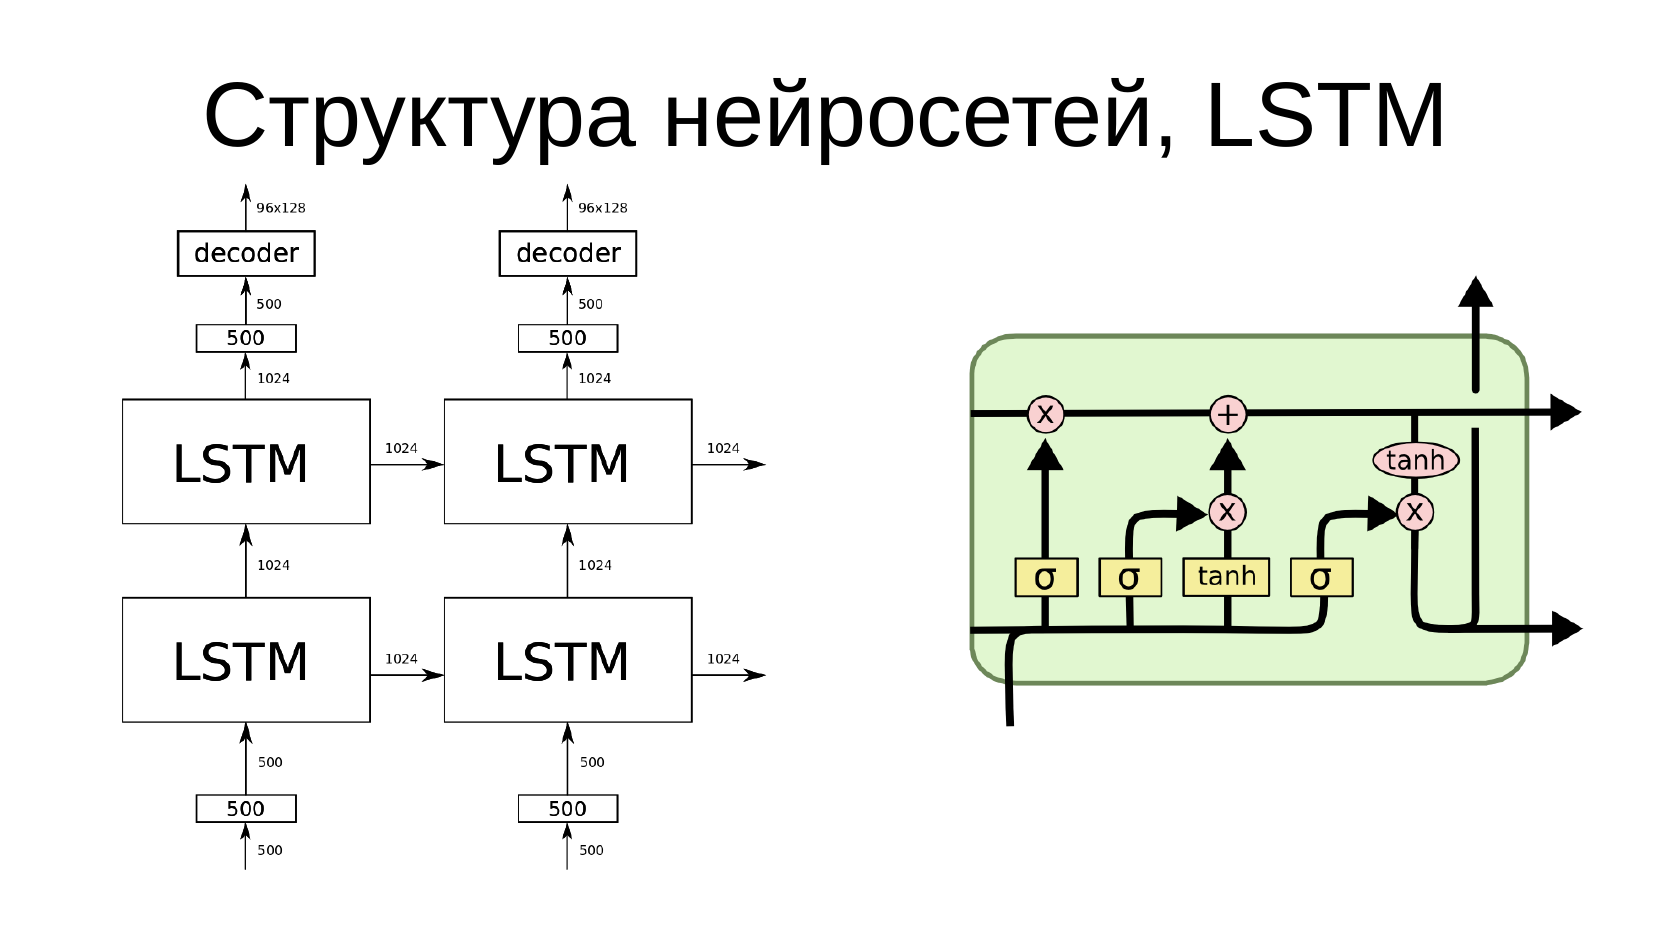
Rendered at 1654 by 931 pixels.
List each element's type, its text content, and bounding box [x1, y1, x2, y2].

picture [960, 269, 1591, 736]
title Структура нейросетей, LSTM [82, 37, 1571, 193]
picture [113, 180, 772, 888]
